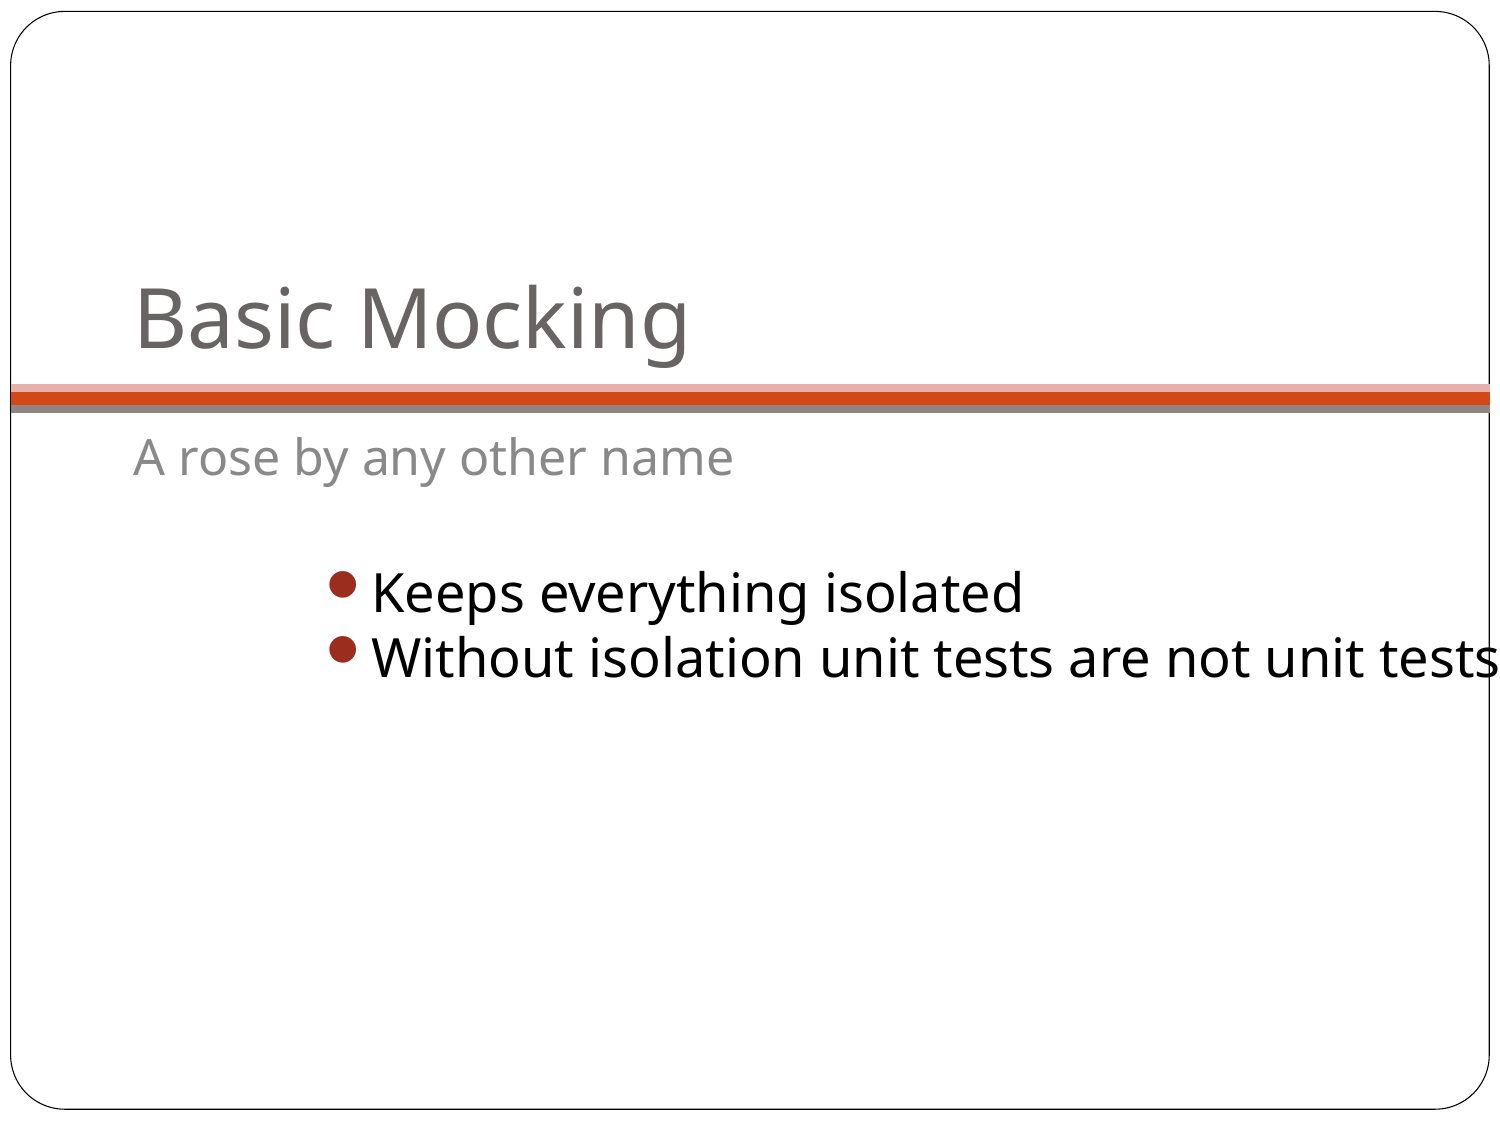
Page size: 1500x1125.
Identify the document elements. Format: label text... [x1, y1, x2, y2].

title Basic Mocking [118, 156, 1394, 380]
text_box Keeps everything isolated Without isolation unit tests are not unit tests [206, 550, 1221, 763]
list A rose by any other name [118, 417, 1394, 638]
